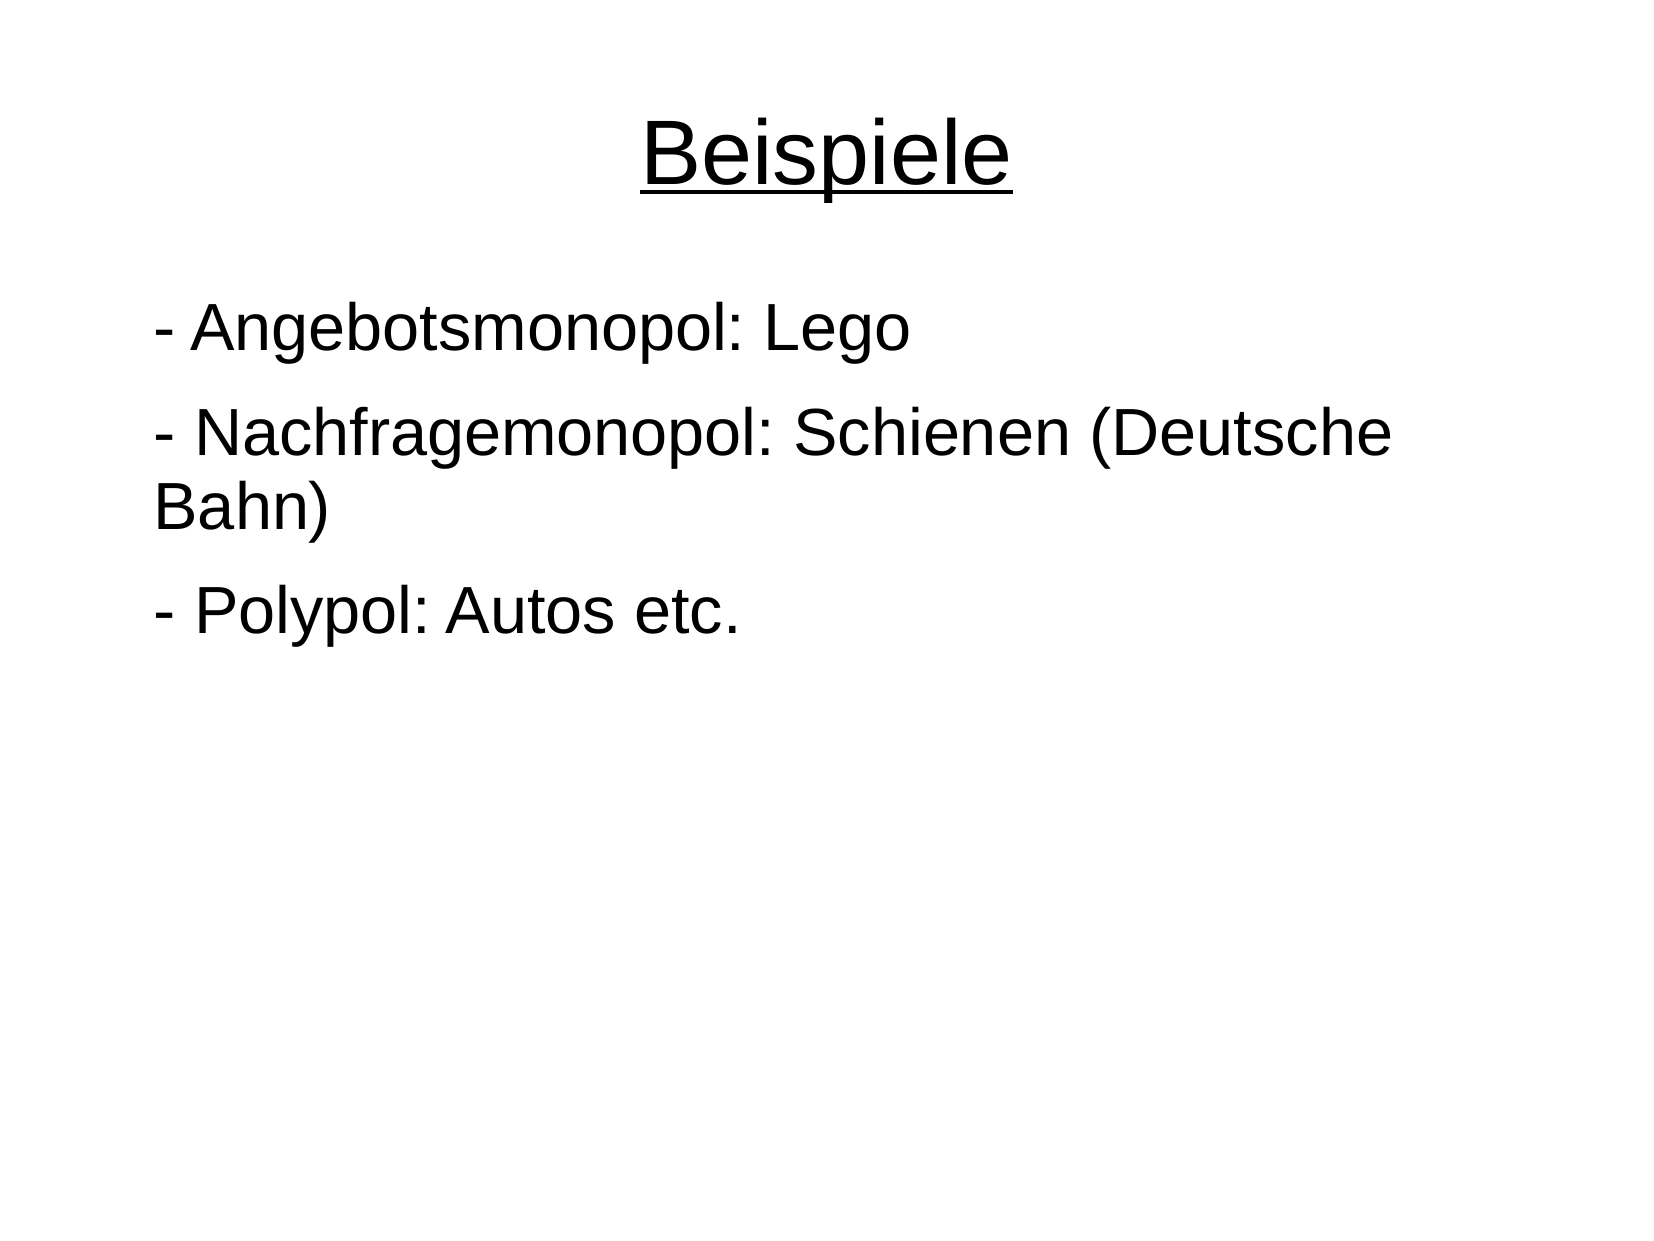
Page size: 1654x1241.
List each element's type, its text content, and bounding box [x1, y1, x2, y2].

list - Angebotsmonopol: Lego - Nachfragemonopol: Schienen (Deutsche Bahn) - Polypol: Autos etc. [82, 290, 1571, 1010]
title Beispiele [82, 49, 1571, 257]
